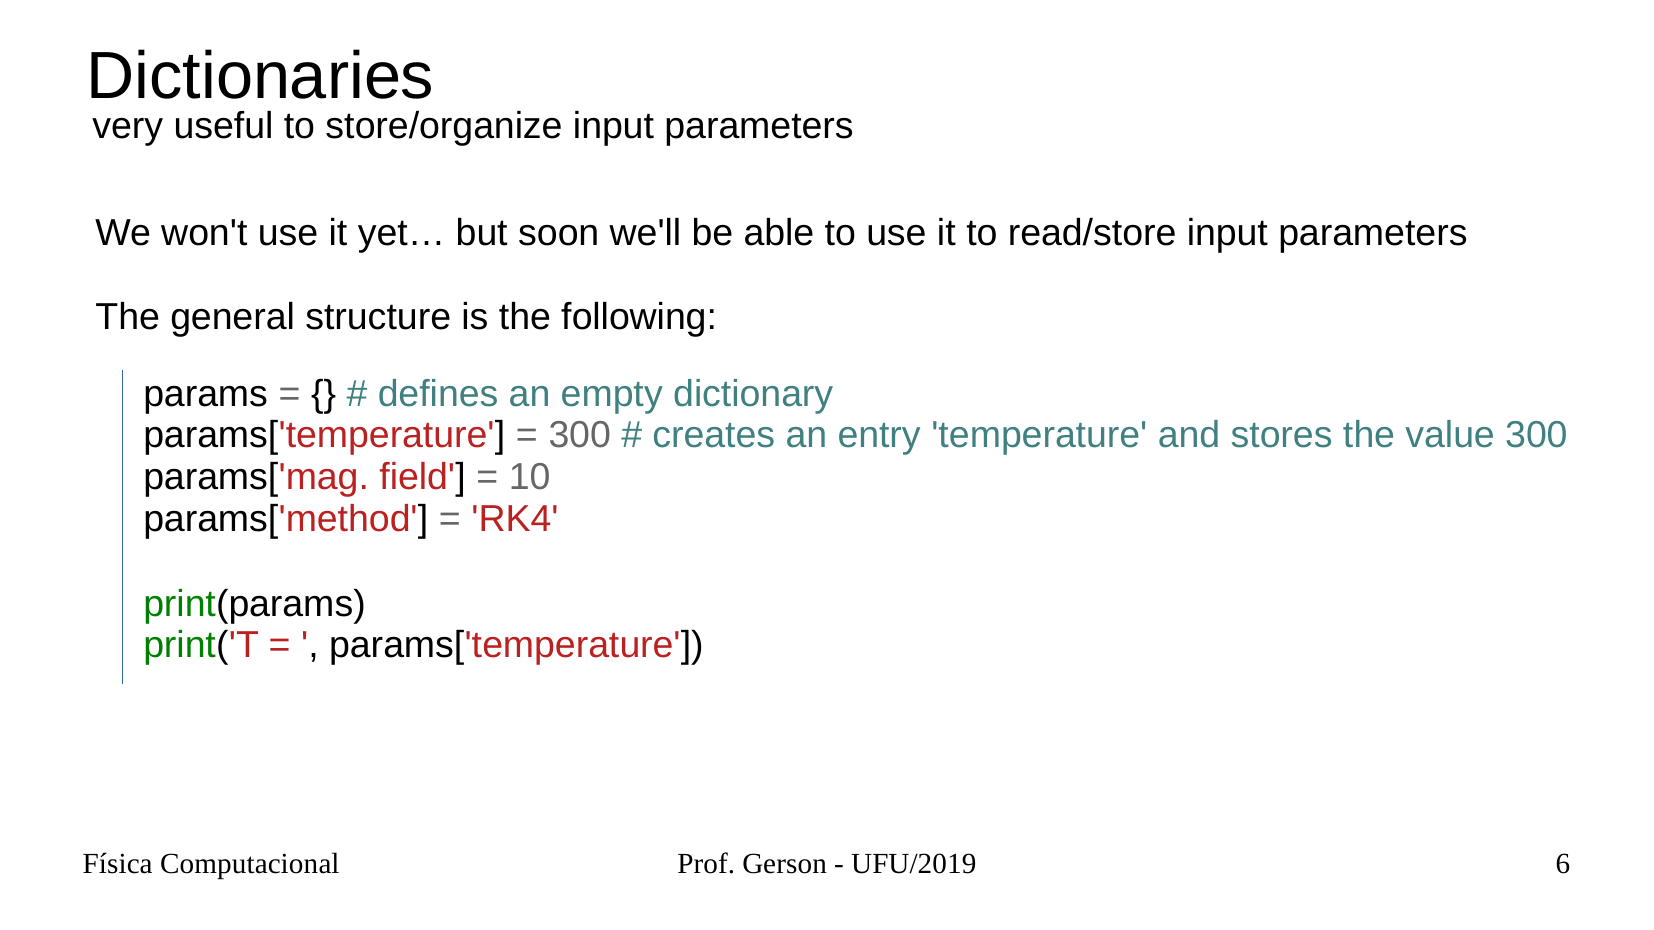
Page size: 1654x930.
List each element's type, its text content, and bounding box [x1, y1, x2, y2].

text_box very useful to store/organize input parameters [77, 96, 886, 154]
text_box params = {} # defines an empty dictionary params['temperature'] = 300 # creates an entry 'temperature' and stores the value 300 params['mag. field'] = 10 params['method'] = 'RK4' print(params) print('T = ', params['temperature']) [128, 364, 1644, 678]
text_box We won't use it yet… but soon we'll be able to use it to read/store input parameters The general structure is the following: [80, 204, 1484, 345]
text_box Dictionaries [71, 31, 1121, 121]
